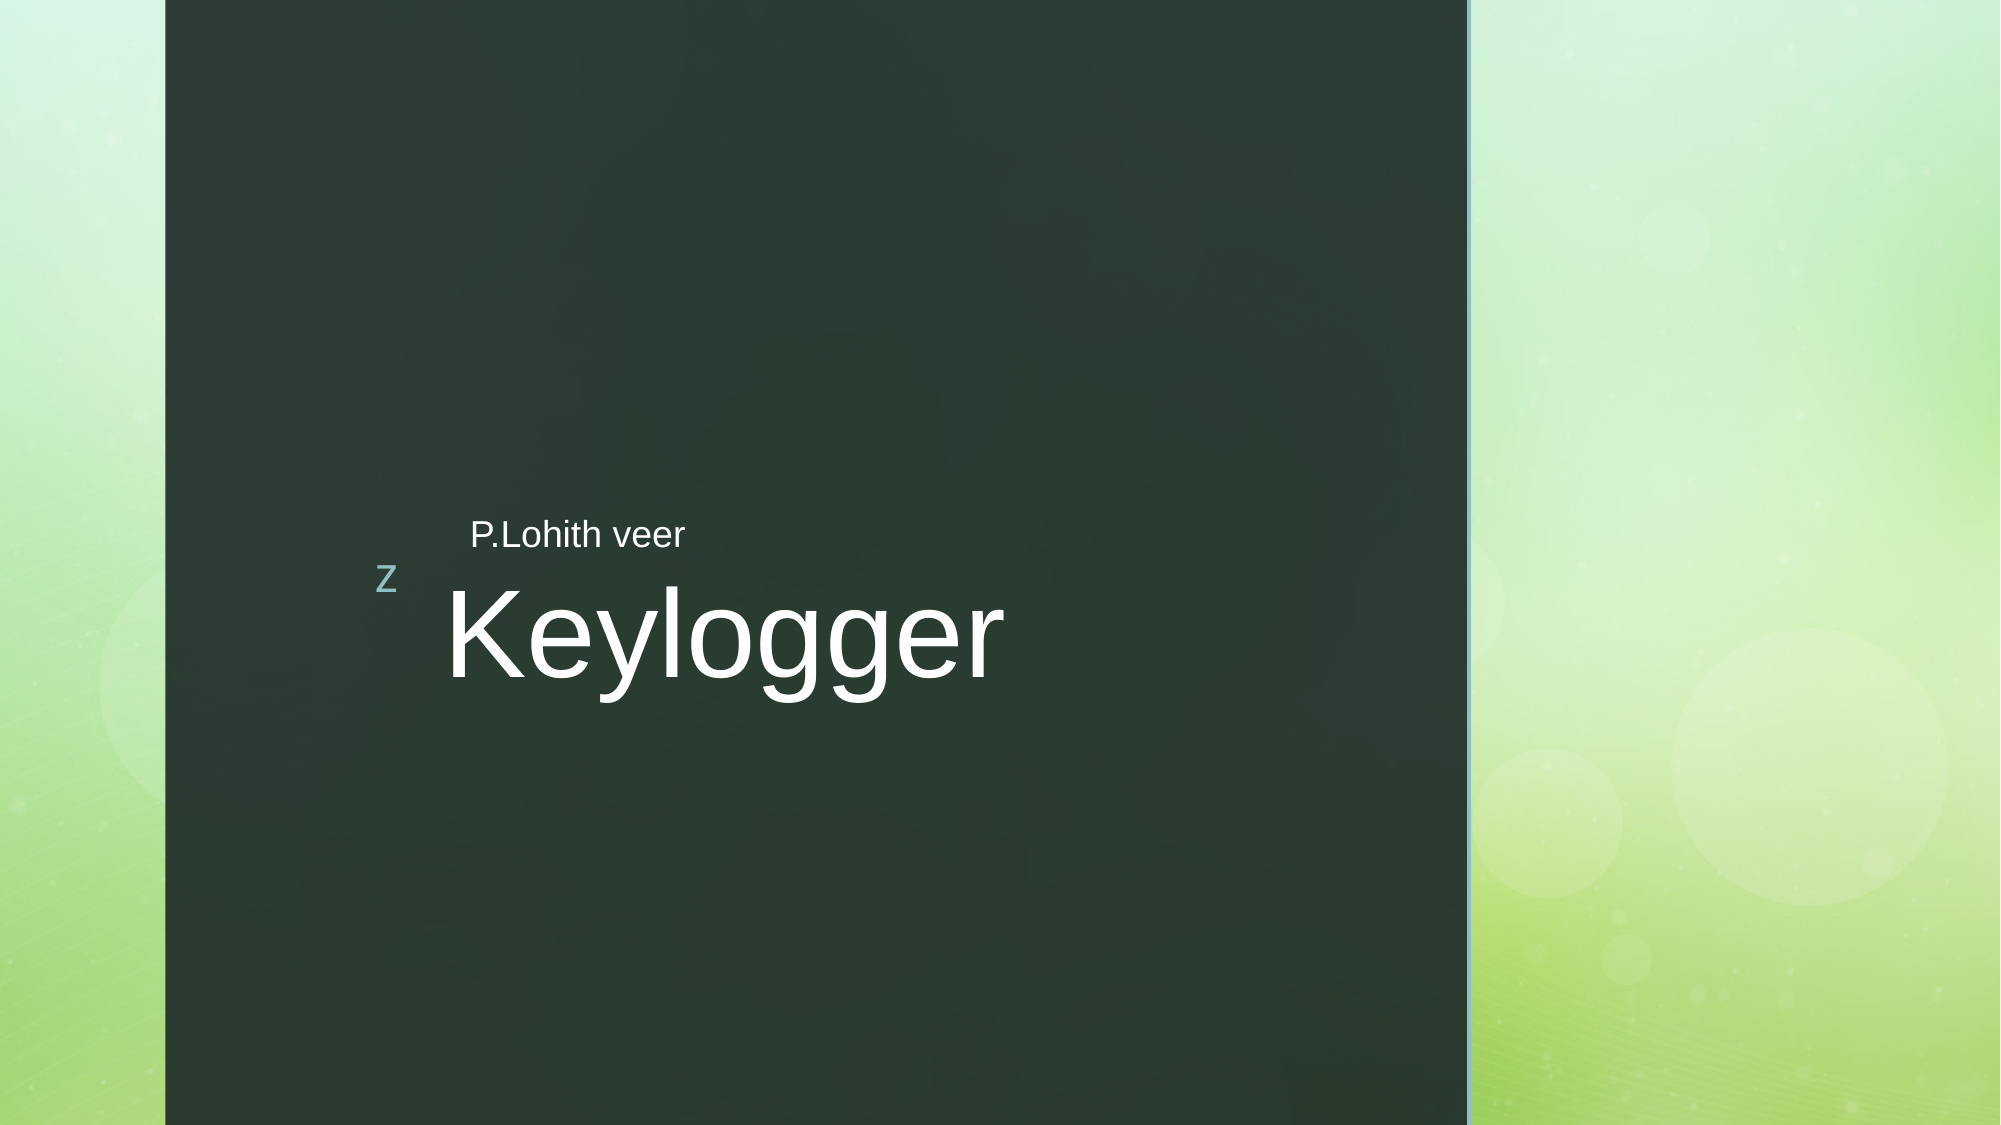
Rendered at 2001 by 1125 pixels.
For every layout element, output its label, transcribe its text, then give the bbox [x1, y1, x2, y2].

title Keylogger [428, 562, 1334, 935]
subtitle P.Lohith veer [454, 372, 1334, 563]
